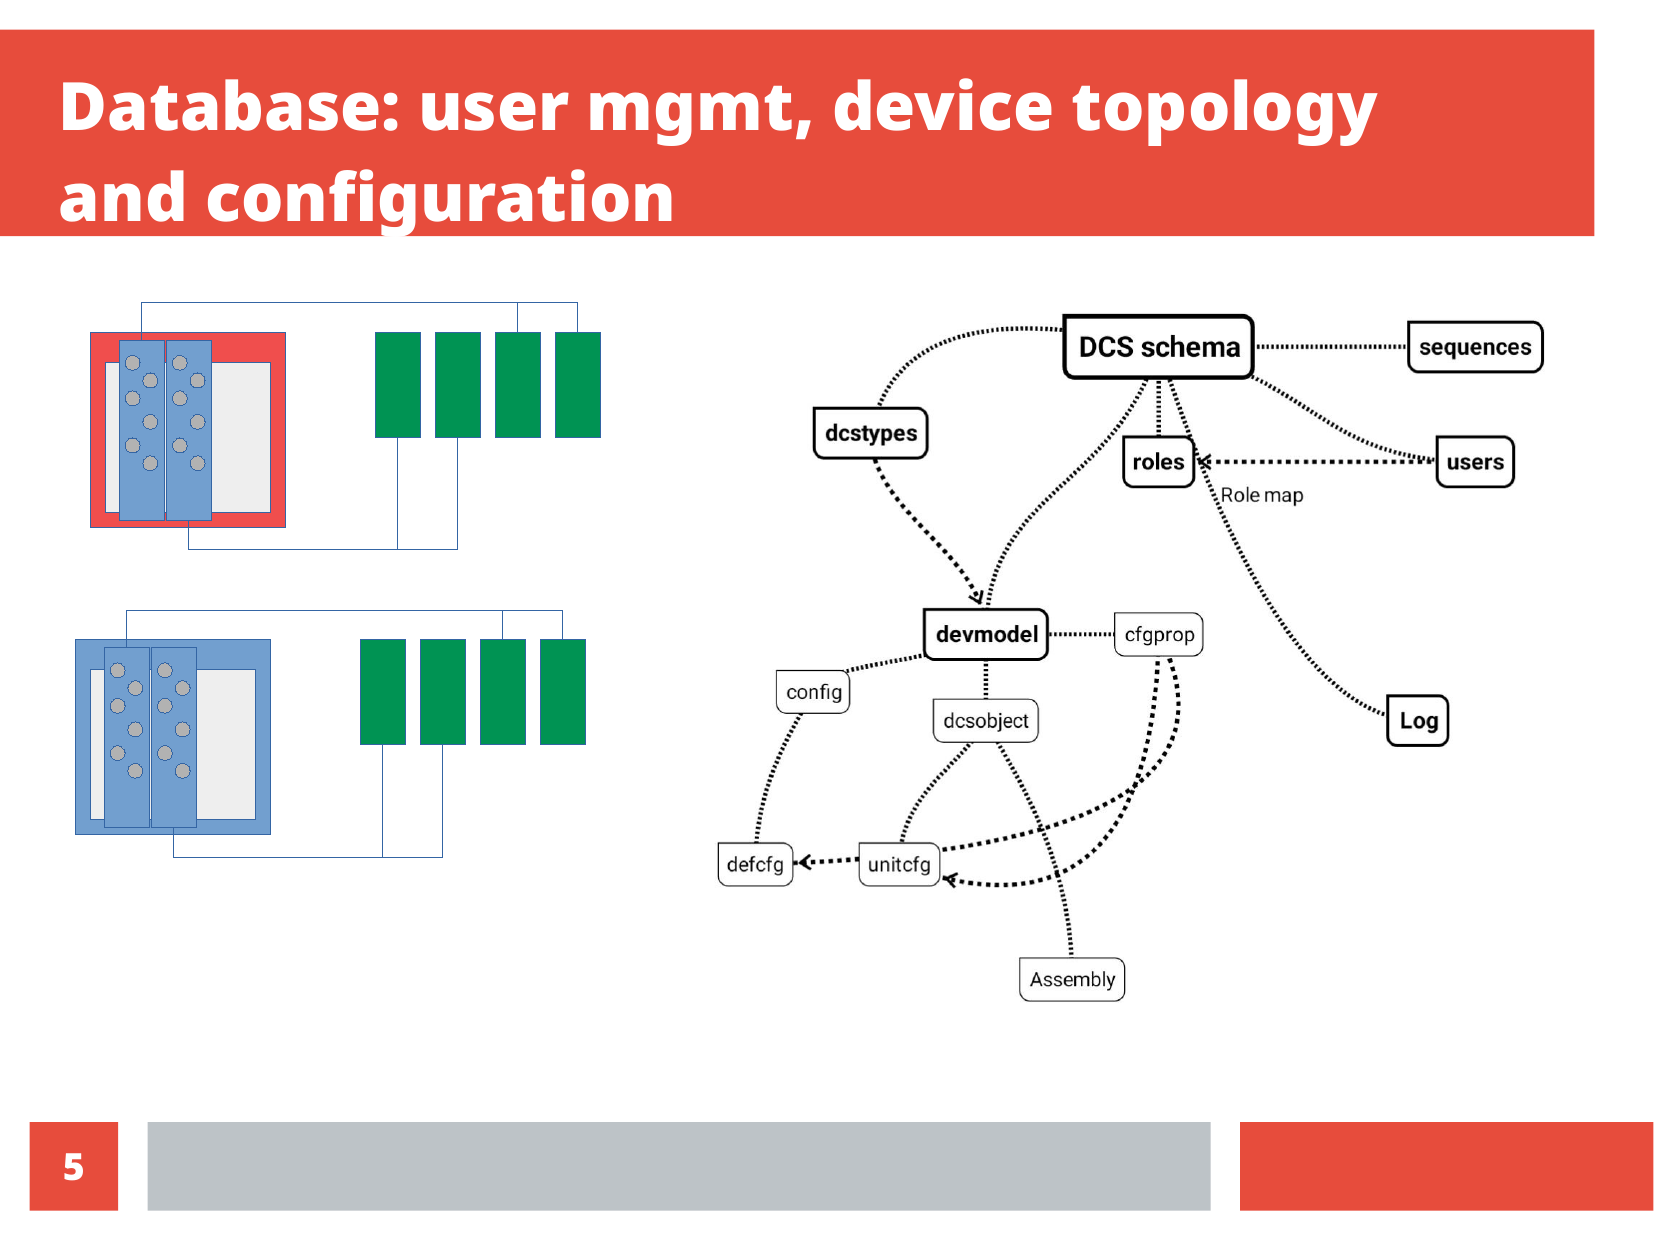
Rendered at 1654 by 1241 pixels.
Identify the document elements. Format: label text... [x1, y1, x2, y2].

picture [668, 265, 1591, 1051]
text_box [420, 639, 466, 745]
text_box [495, 332, 541, 438]
text_box [375, 332, 421, 438]
text_box [480, 639, 526, 745]
text_box [435, 332, 481, 438]
text_box [360, 639, 406, 745]
text_box [75, 639, 271, 835]
title Database: user mgmt, device topology and configuration [59, 59, 1595, 207]
text_box [555, 332, 601, 438]
text_box [540, 639, 586, 745]
text_box [90, 332, 286, 528]
